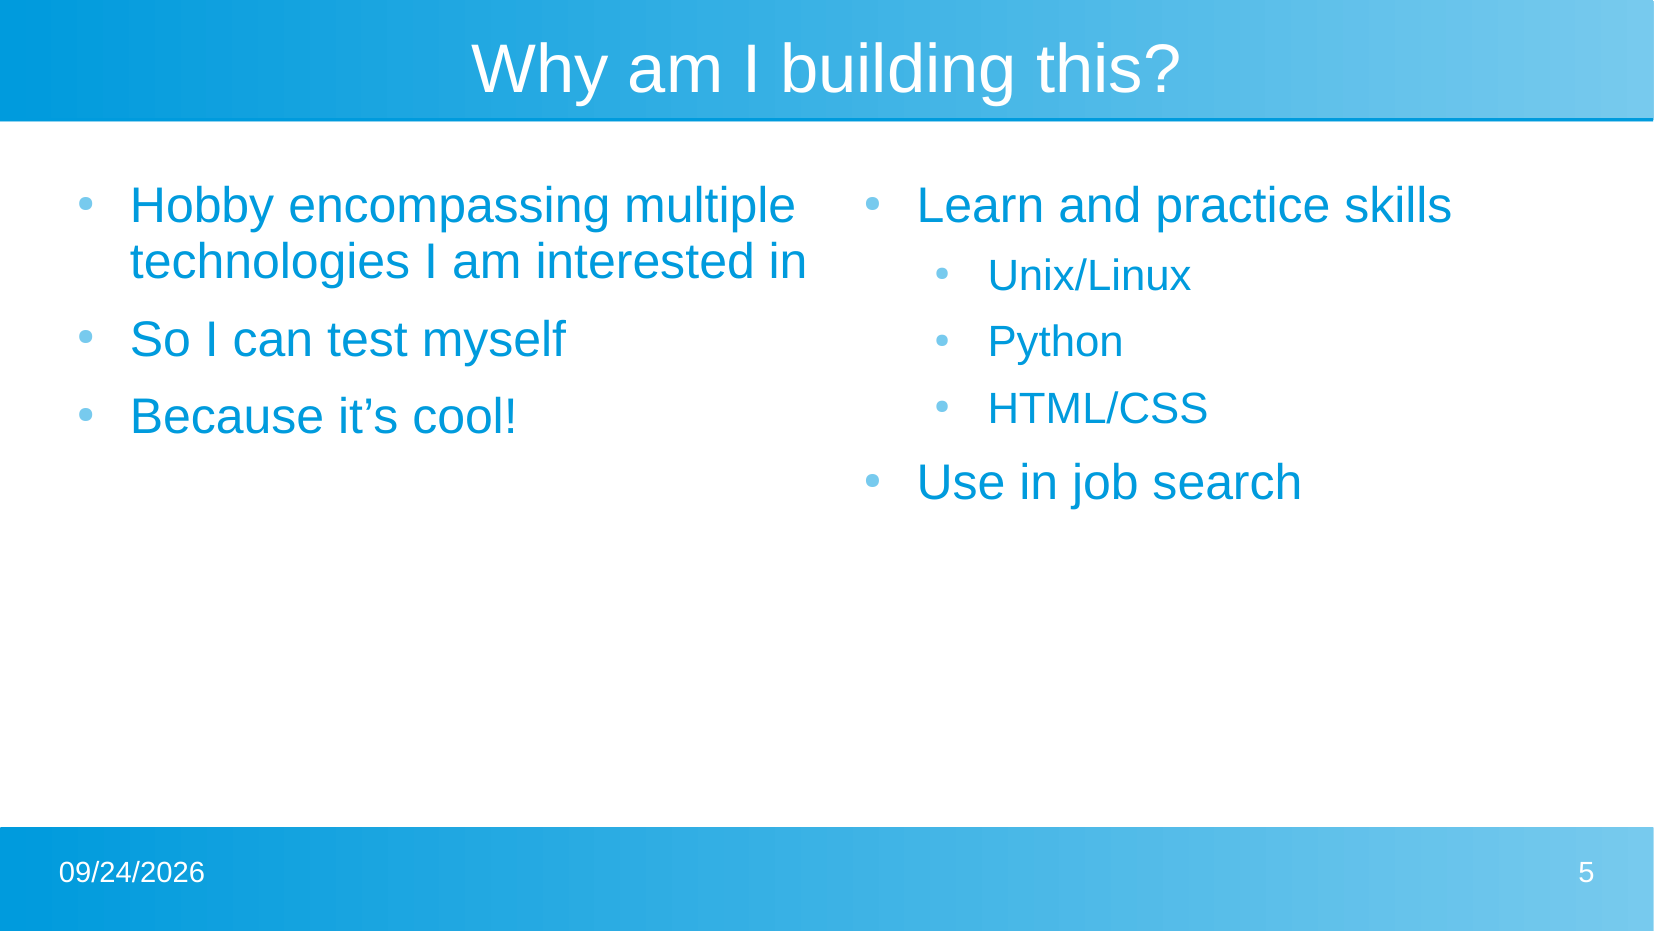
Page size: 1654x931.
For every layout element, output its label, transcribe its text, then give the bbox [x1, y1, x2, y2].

list Learn and practice skills Unix/Linux Python HTML/CSS Use in job search [845, 177, 1596, 768]
title Why am I building this? [59, 29, 1595, 108]
list Hobby encompassing multiple technologies I am interested in So I can test myself Because it’s cool! [59, 177, 809, 768]
